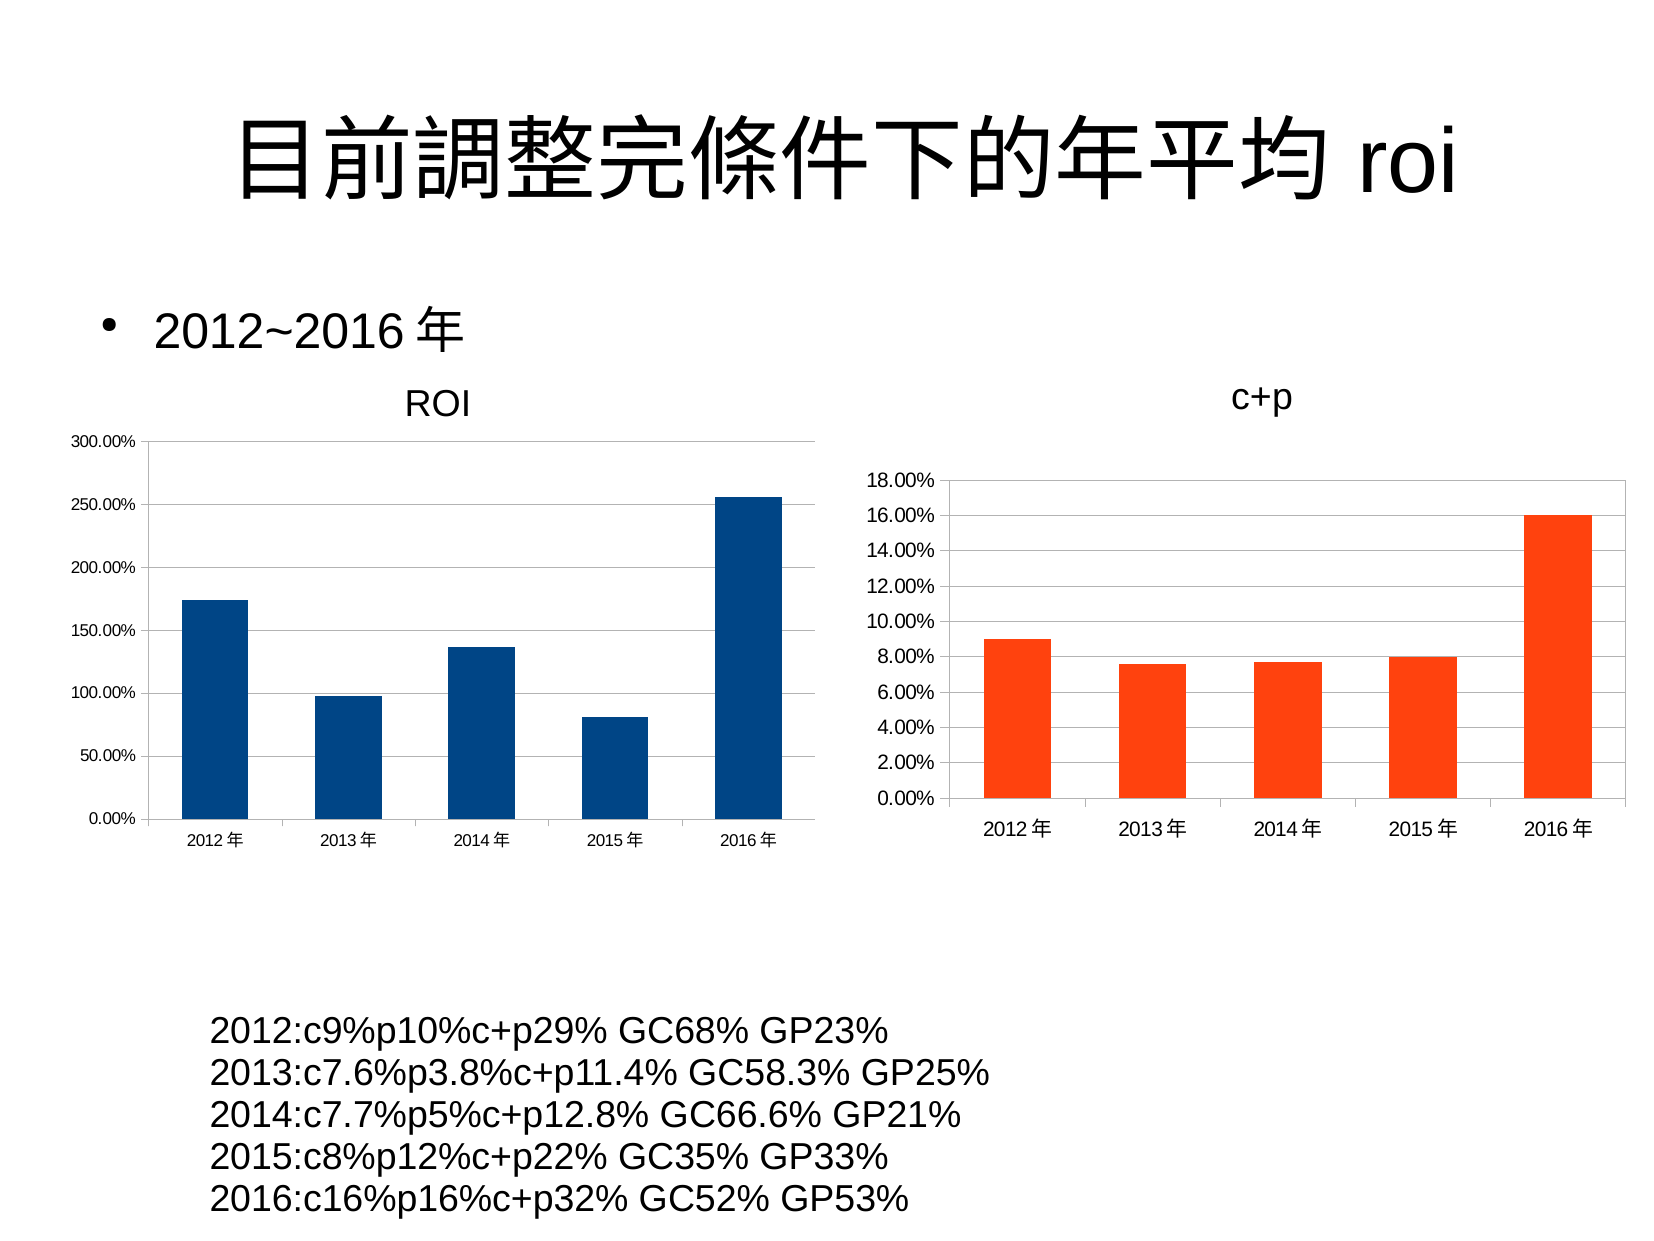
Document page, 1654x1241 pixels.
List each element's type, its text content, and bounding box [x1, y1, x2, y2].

chart [850, 460, 1642, 851]
text_box 2012:c9%p10%c+p29% GC68% GP23% 2013:c7.6%p3.8%c+p11.4% GC58.3% GP25% 2014:c7.7%p5%c+p12.8% GC66.6% GP21% 2015:c8%p12%c+p22% GC35% GP33% 2016:c16%p16%c+p32% GC52% GP53% [194, 1002, 1483, 1228]
list 2012~2016年 [82, 290, 1571, 1010]
text_box c+p [1216, 368, 1583, 427]
picture [70, 431, 815, 851]
text_box ROI [389, 375, 756, 432]
title 目前調整完條件下的年平均roi [82, 49, 1571, 257]
